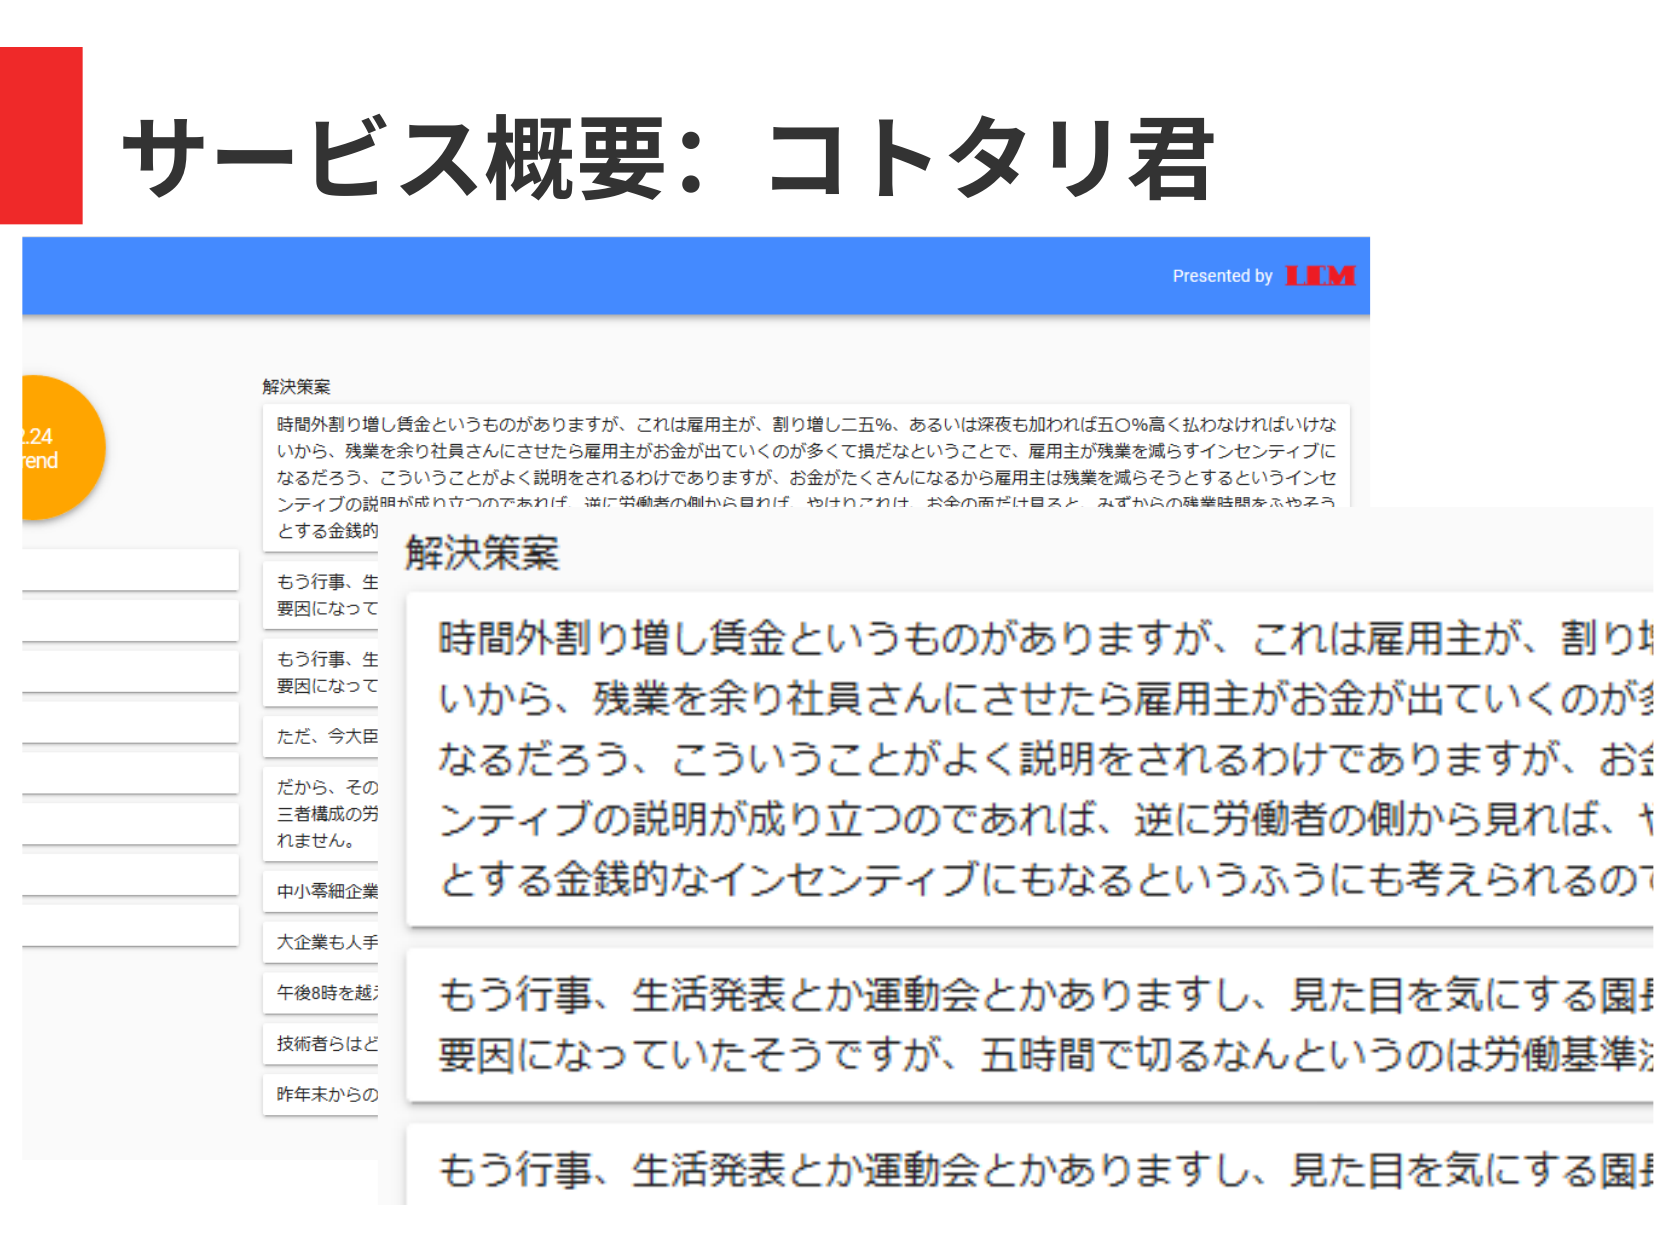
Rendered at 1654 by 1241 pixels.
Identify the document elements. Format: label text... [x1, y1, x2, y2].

title サービス概要：コトタリ君 [118, 49, 1571, 257]
picture [22, 236, 1654, 1205]
